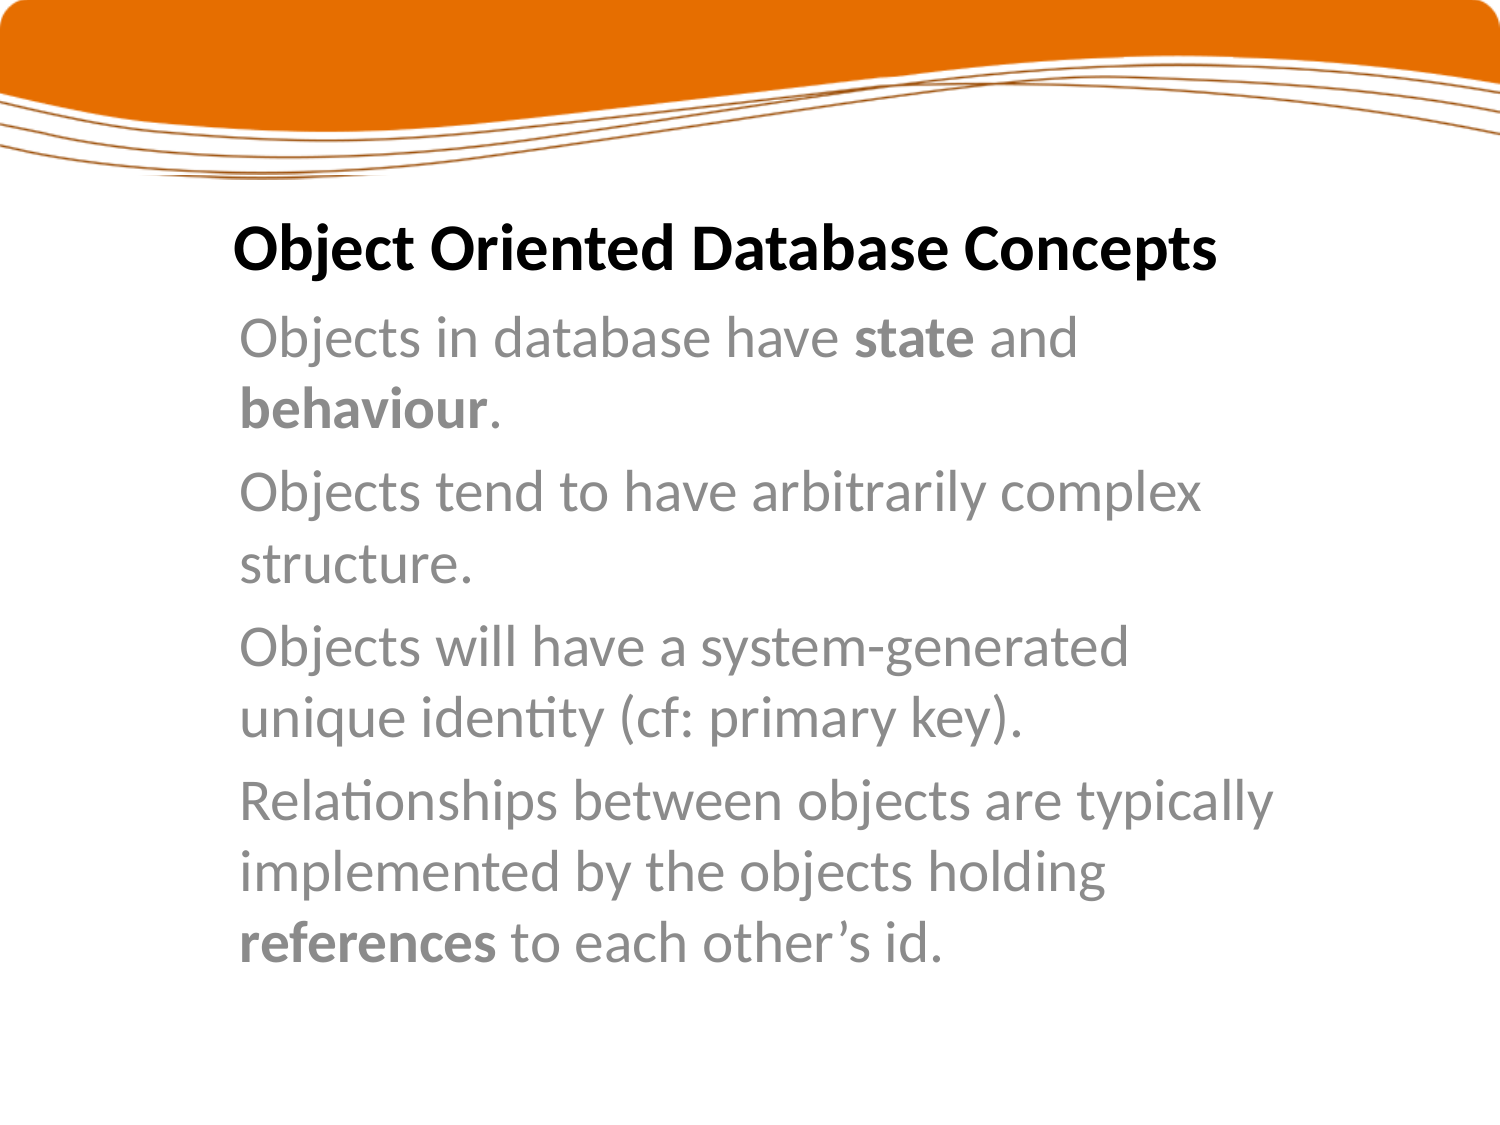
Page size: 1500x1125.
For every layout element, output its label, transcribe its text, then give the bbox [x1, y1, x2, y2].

text_box Object Oriented Database Concepts [218, 196, 1305, 292]
picture [0, 0, 1500, 180]
text_box Objects in database have state and behaviour. Objects tend to have arbitrarily complex structure. Objects will have a system-generated unique identity (cf: primary key). Relationships between objects are typically implemented by the objects holding references to each other’s id. [225, 290, 1306, 988]
